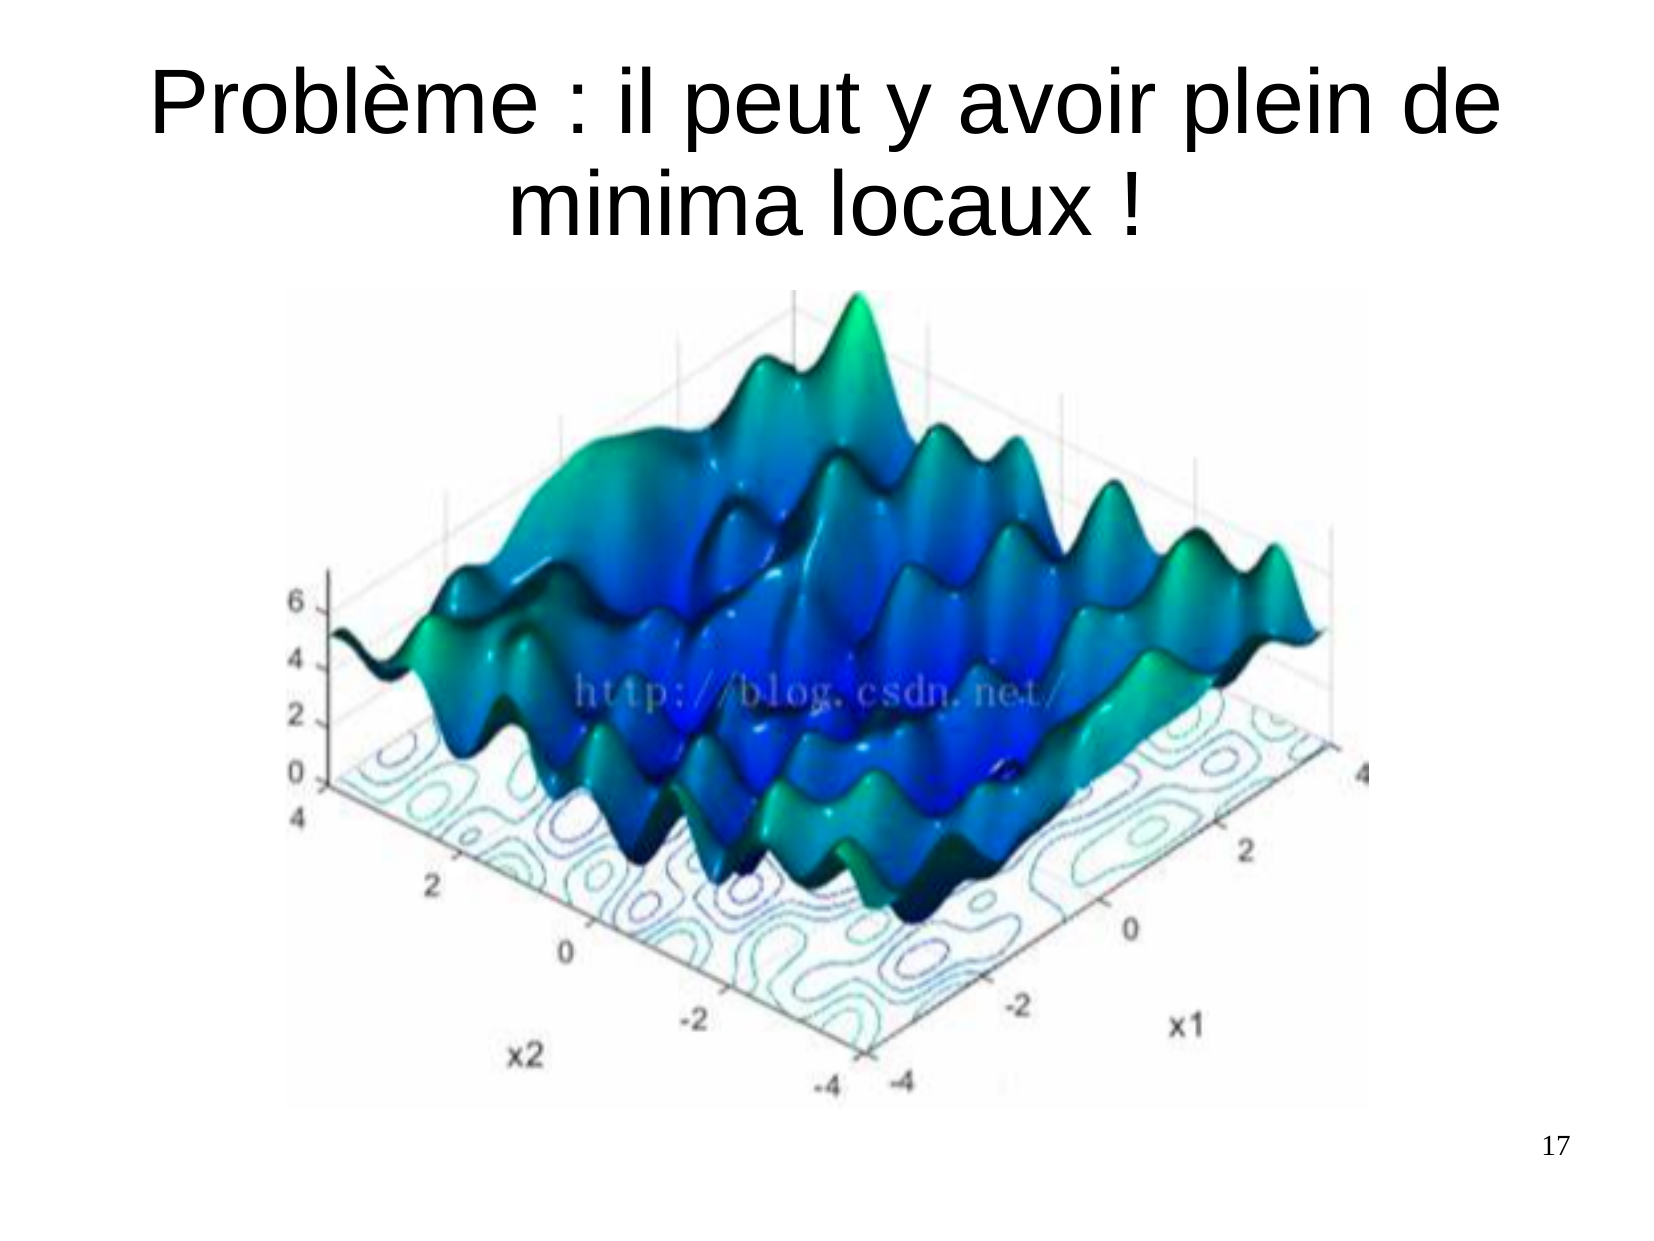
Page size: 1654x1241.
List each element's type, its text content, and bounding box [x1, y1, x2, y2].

title Problème : il peut y avoir plein de minima locaux ! [82, 49, 1571, 257]
picture [285, 290, 1369, 1109]
